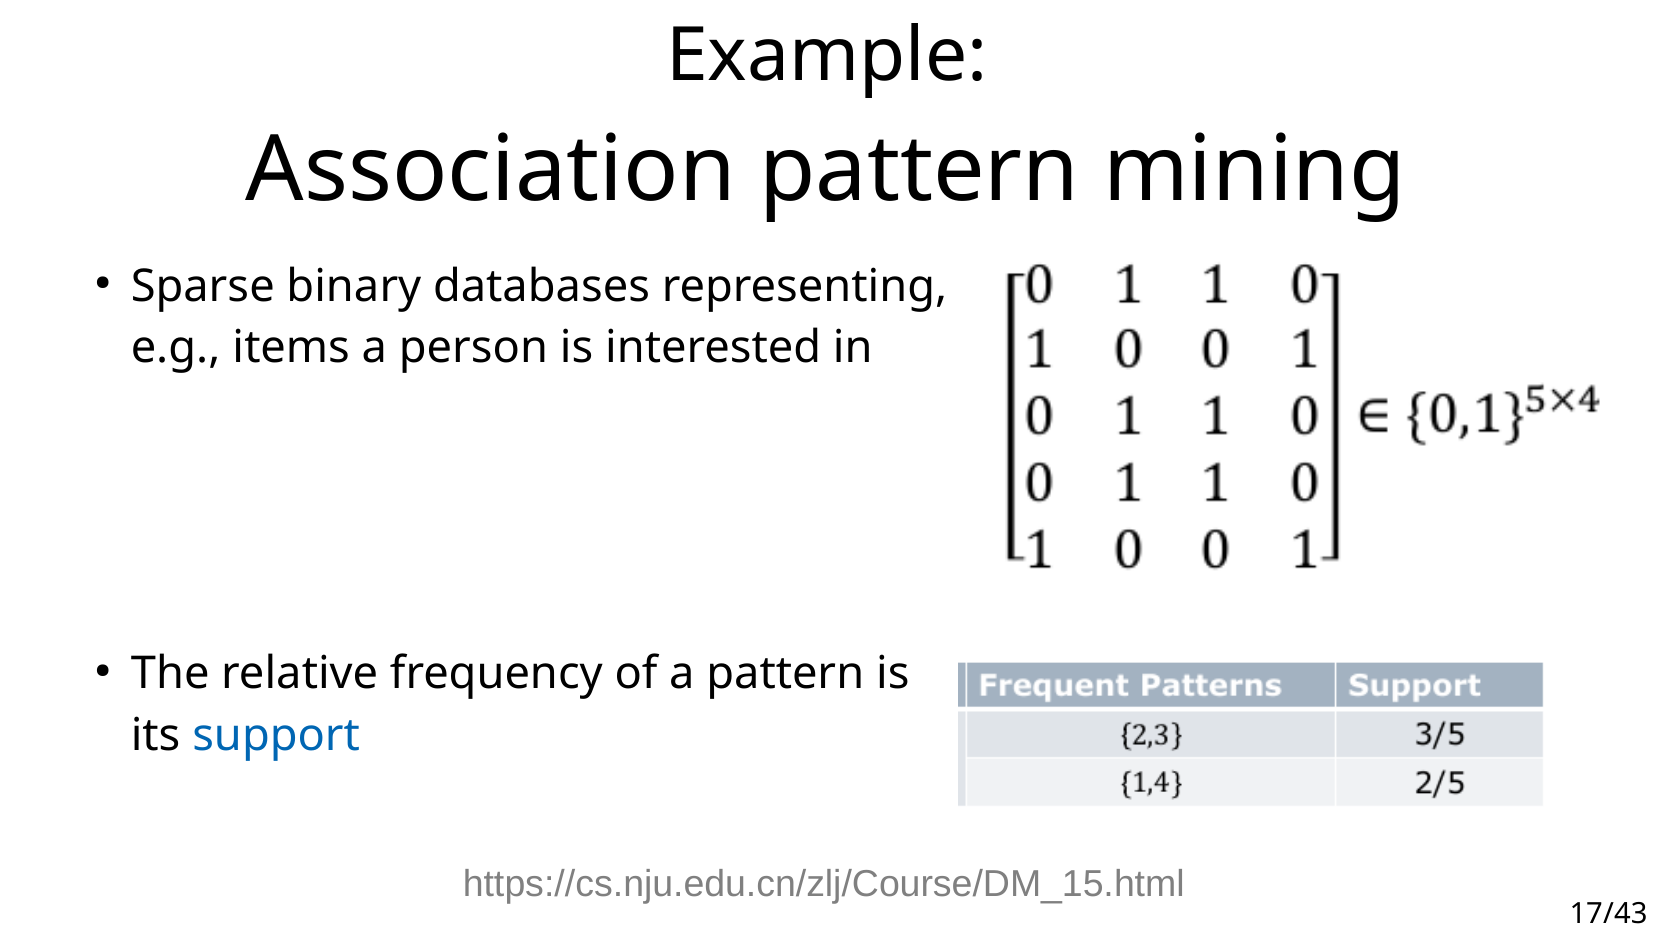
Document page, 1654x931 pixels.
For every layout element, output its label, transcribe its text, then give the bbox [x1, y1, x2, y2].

text_box https://cs.nju.edu.cn/zlj/Course/DM_15.html [448, 855, 1201, 912]
picture [958, 652, 1551, 814]
title Example: Association pattern mining [82, 0, 1571, 231]
list Sparse binary databases representing, e.g., items a person is interested in The relative frequency of a pattern is its support [82, 253, 961, 793]
picture [984, 243, 1620, 595]
